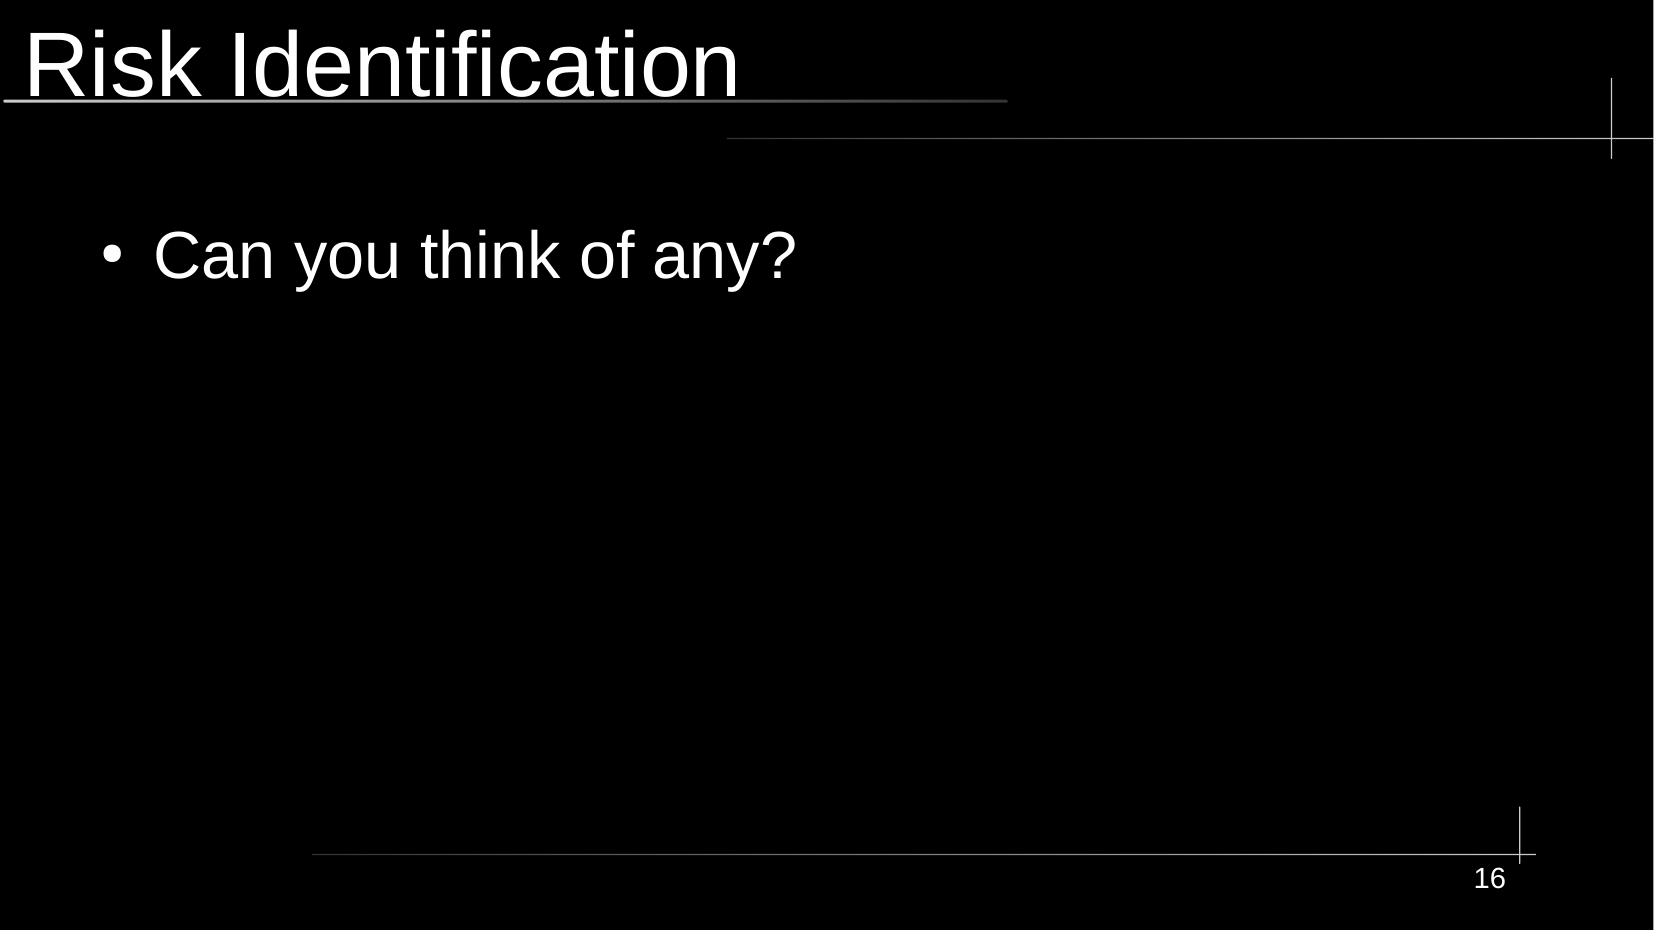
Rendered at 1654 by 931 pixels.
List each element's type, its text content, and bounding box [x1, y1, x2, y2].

list Can you think of any? [82, 217, 1571, 851]
title Risk Identification [23, 11, 1589, 119]
